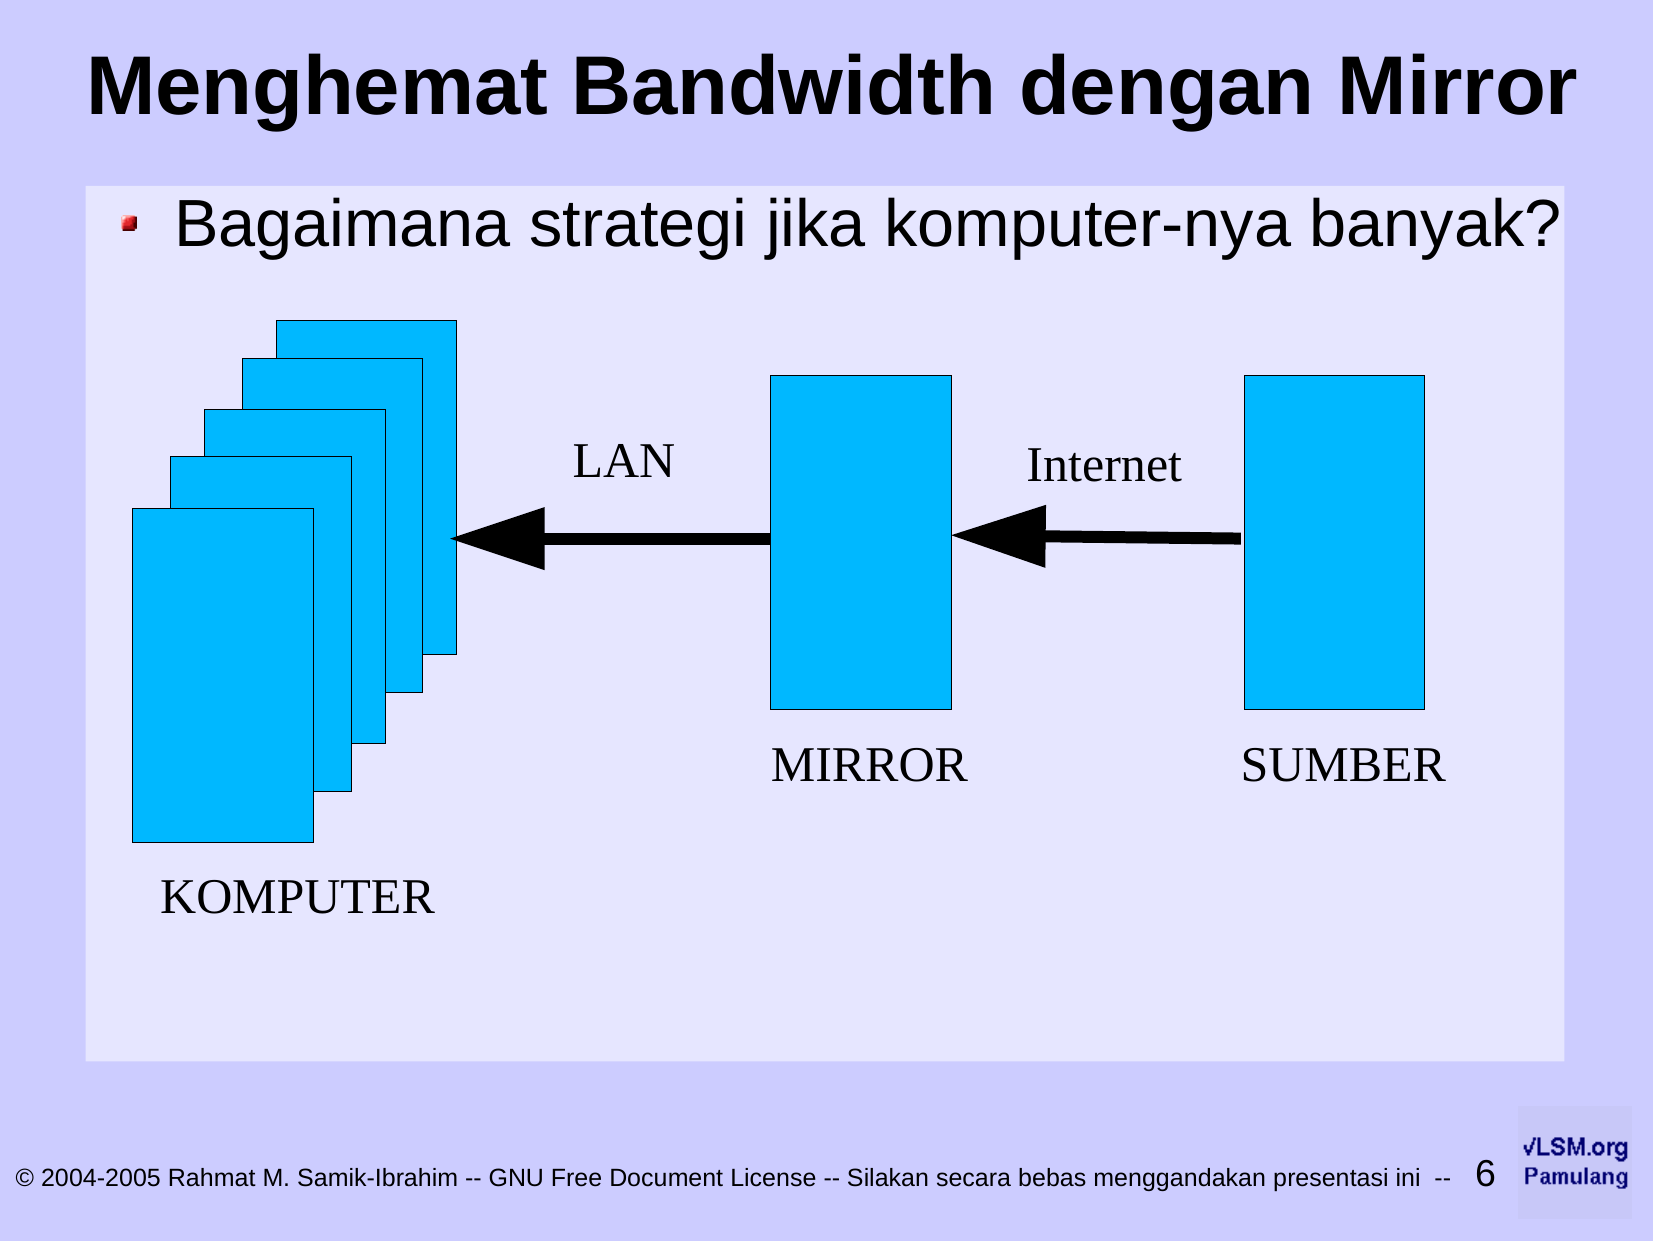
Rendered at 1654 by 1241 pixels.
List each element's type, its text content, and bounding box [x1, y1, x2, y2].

text_box Internet [988, 436, 1221, 492]
text_box KOMPUTER [160, 869, 461, 925]
text_box MIRROR [719, 736, 1020, 792]
list Bagaimana strategi jika komputer-nya banyak? [85, 185, 1565, 1062]
text_box [132, 320, 457, 843]
text_box [770, 375, 952, 710]
text_box SUMBER [1193, 736, 1494, 792]
text_box [1244, 375, 1425, 710]
title Menghemat Bandwidth dengan Mirror [40, 31, 1625, 142]
text_box LAN [504, 432, 744, 489]
picture [1518, 1106, 1632, 1219]
